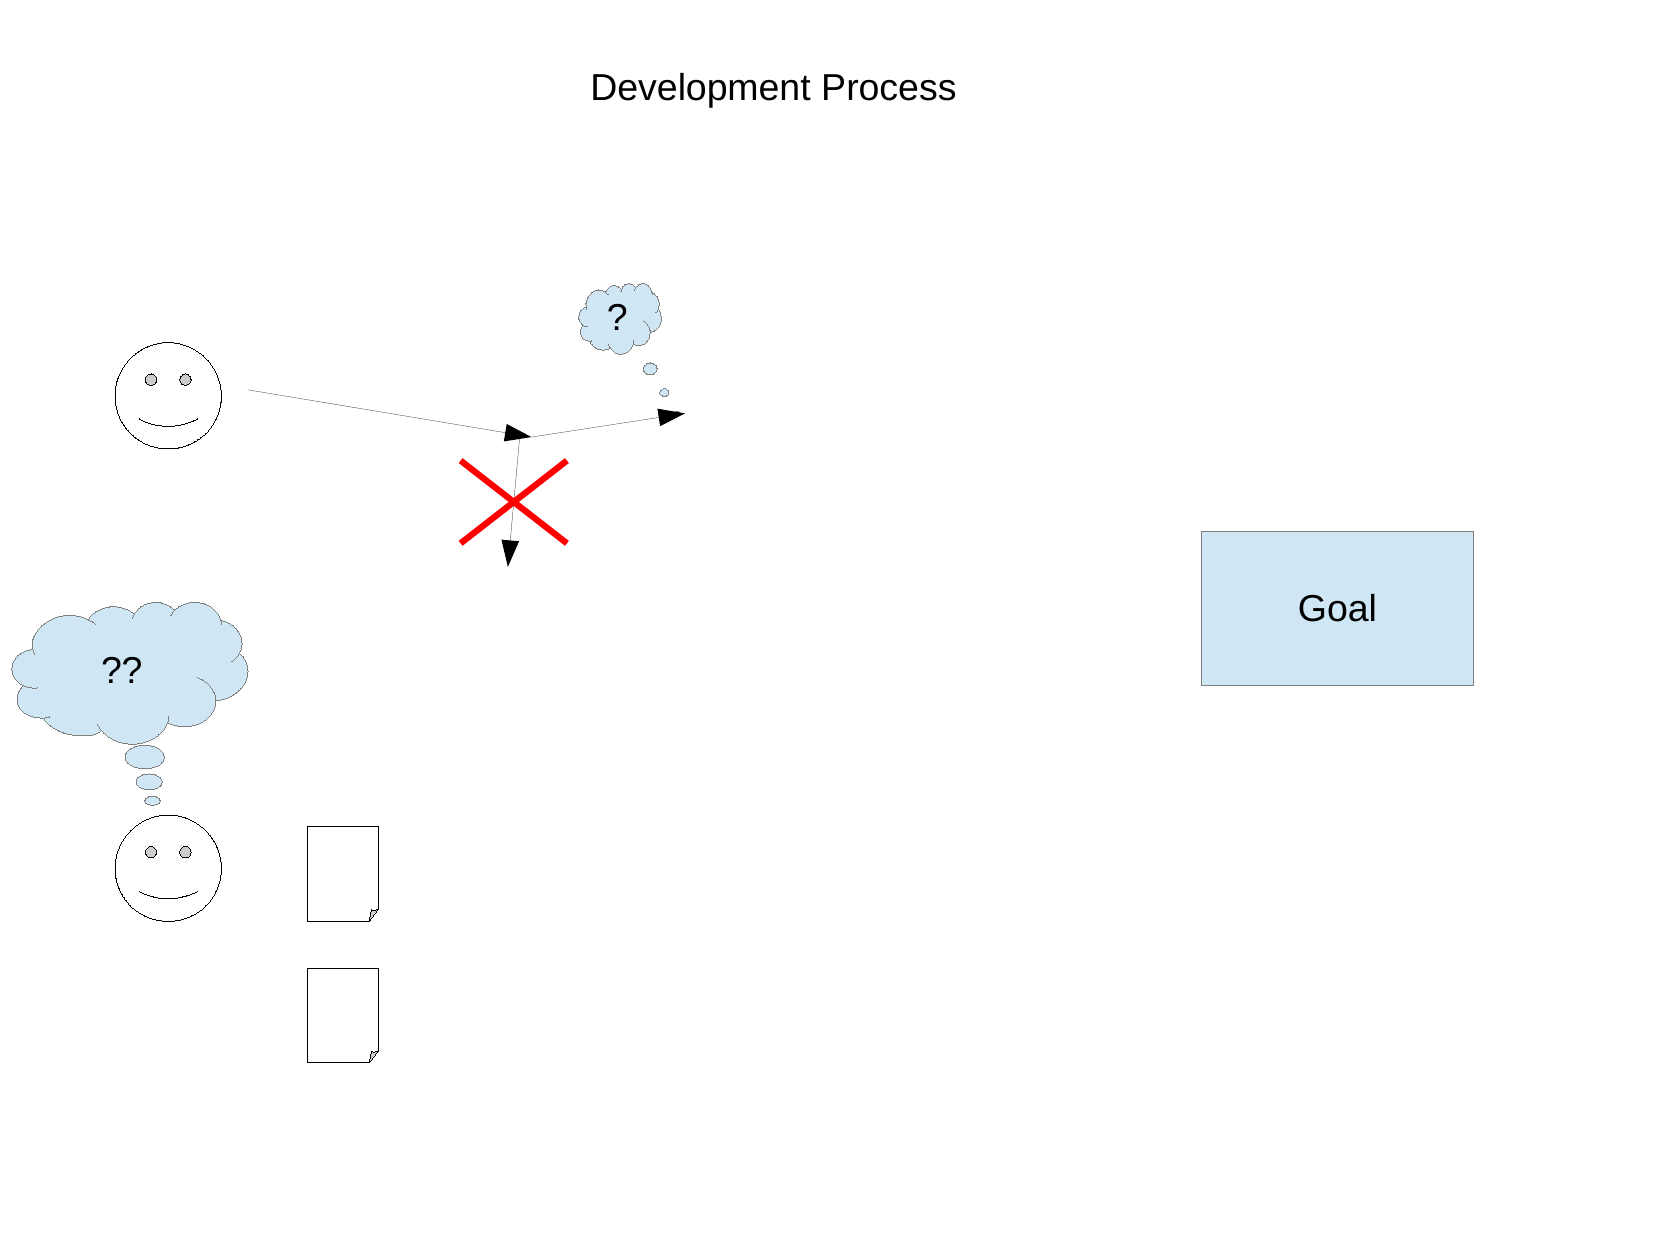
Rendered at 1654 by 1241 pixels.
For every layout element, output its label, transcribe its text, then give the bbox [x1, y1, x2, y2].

text_box [115, 815, 222, 922]
text_box ?? [144, 796, 161, 806]
text_box Development Process [575, 59, 973, 116]
text_box ?? [11, 602, 249, 769]
text_box Goal [1201, 531, 1474, 686]
text_box [115, 342, 222, 449]
text_box ?? [136, 773, 163, 790]
text_box [307, 826, 379, 922]
text_box ? [643, 362, 658, 375]
text_box ? [659, 388, 669, 397]
text_box [307, 968, 379, 1063]
text_box ? [578, 283, 662, 355]
